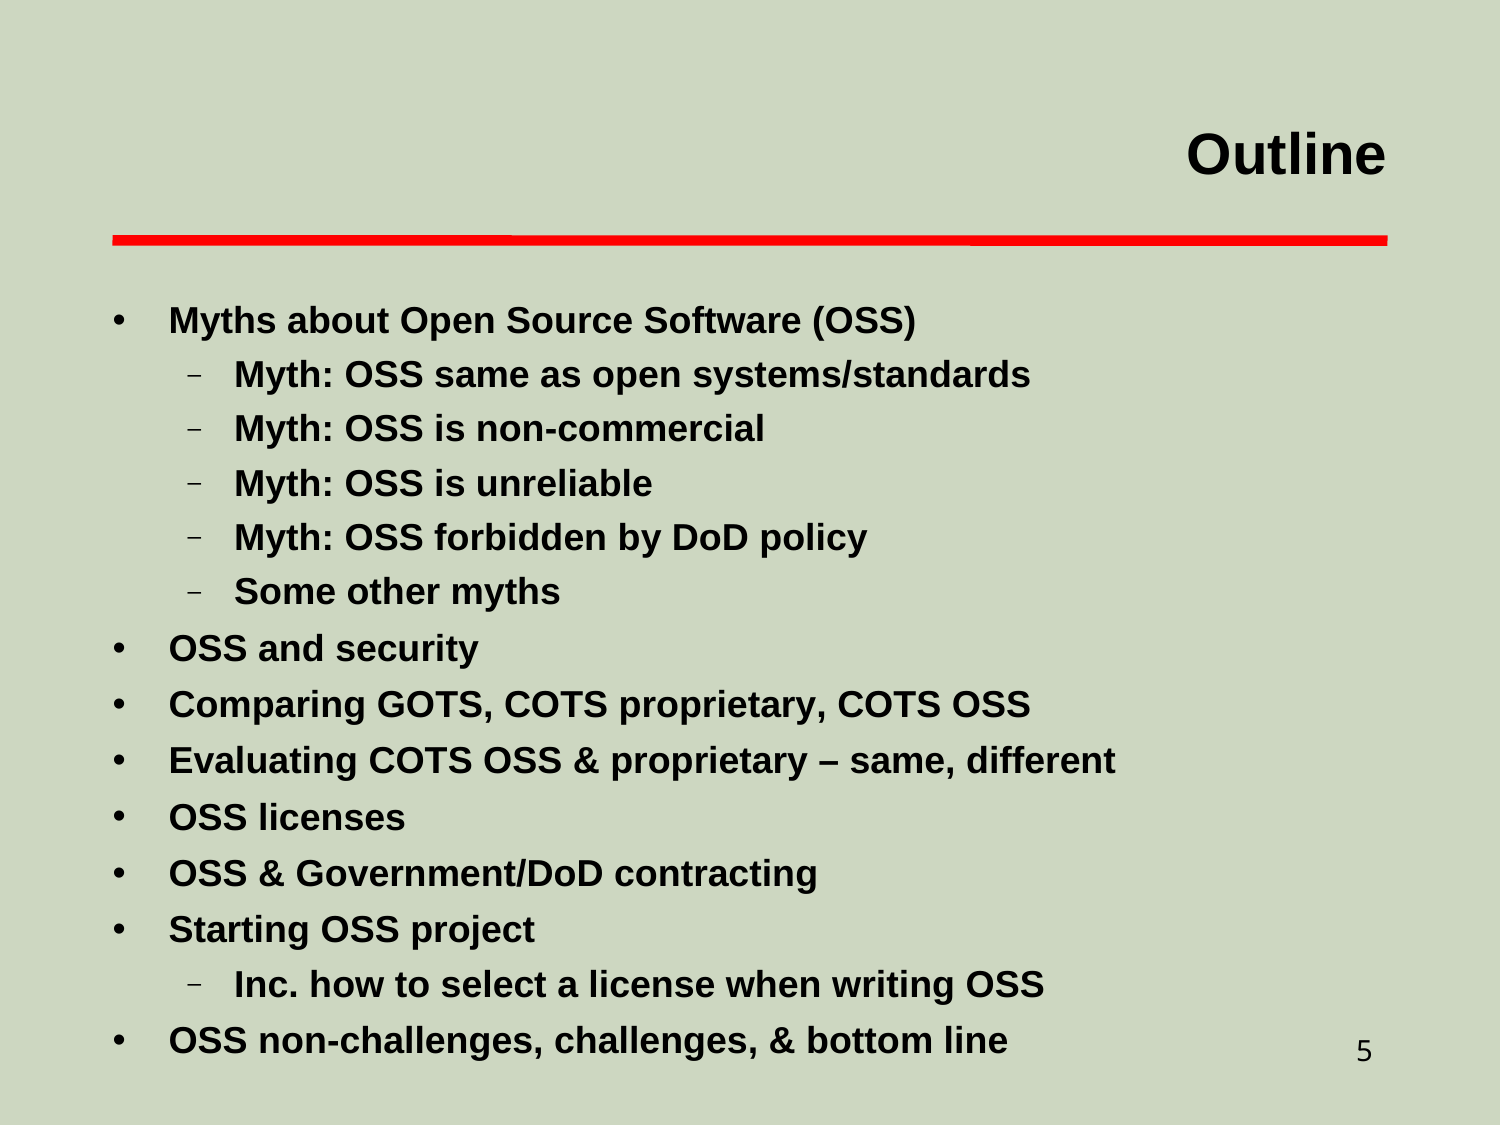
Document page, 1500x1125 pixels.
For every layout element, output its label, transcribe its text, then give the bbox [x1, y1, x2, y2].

title Outline [337, 85, 1388, 224]
list Myths about Open Source Software (OSS) Myth: OSS same as open systems/standards Myth: OSS is non-commercial Myth: OSS is unreliable Myth: OSS forbidden by DoD policy Some other myths OSS and security Comparing GOTS, COTS proprietary, COTS OSS Evaluating COTS OSS & proprietary – same, different OSS licenses OSS & Government/DoD contracting Starting OSS project Inc. how to select a license when writing OSS OSS non-challenges, challenges, & bottom line [112, 299, 1388, 1084]
